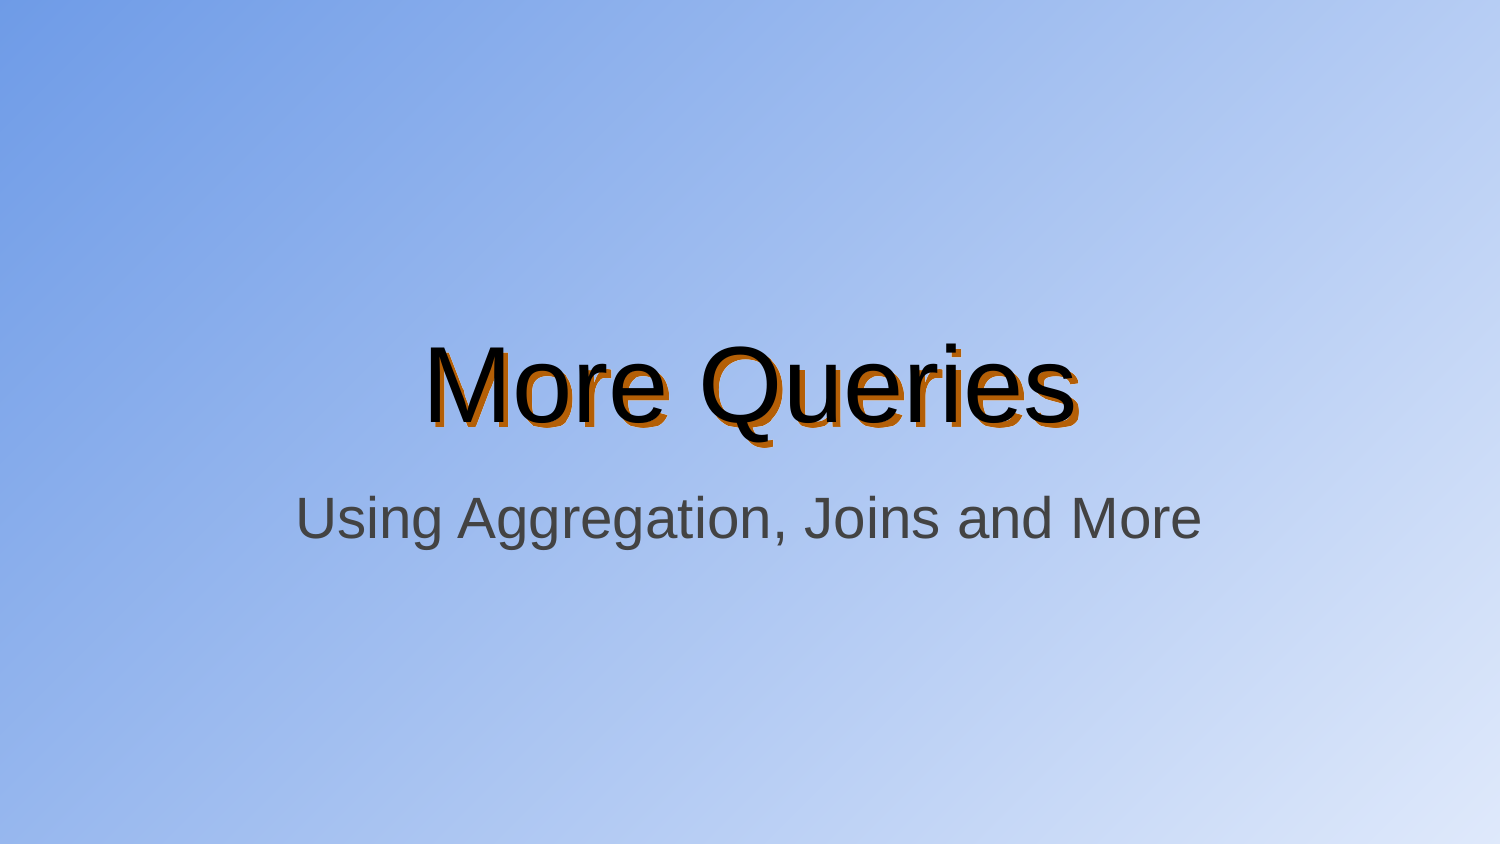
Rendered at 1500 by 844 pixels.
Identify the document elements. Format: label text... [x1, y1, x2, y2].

title More Queries [51, 122, 1449, 459]
subtitle Using Aggregation, Joins and More [51, 464, 1449, 595]
